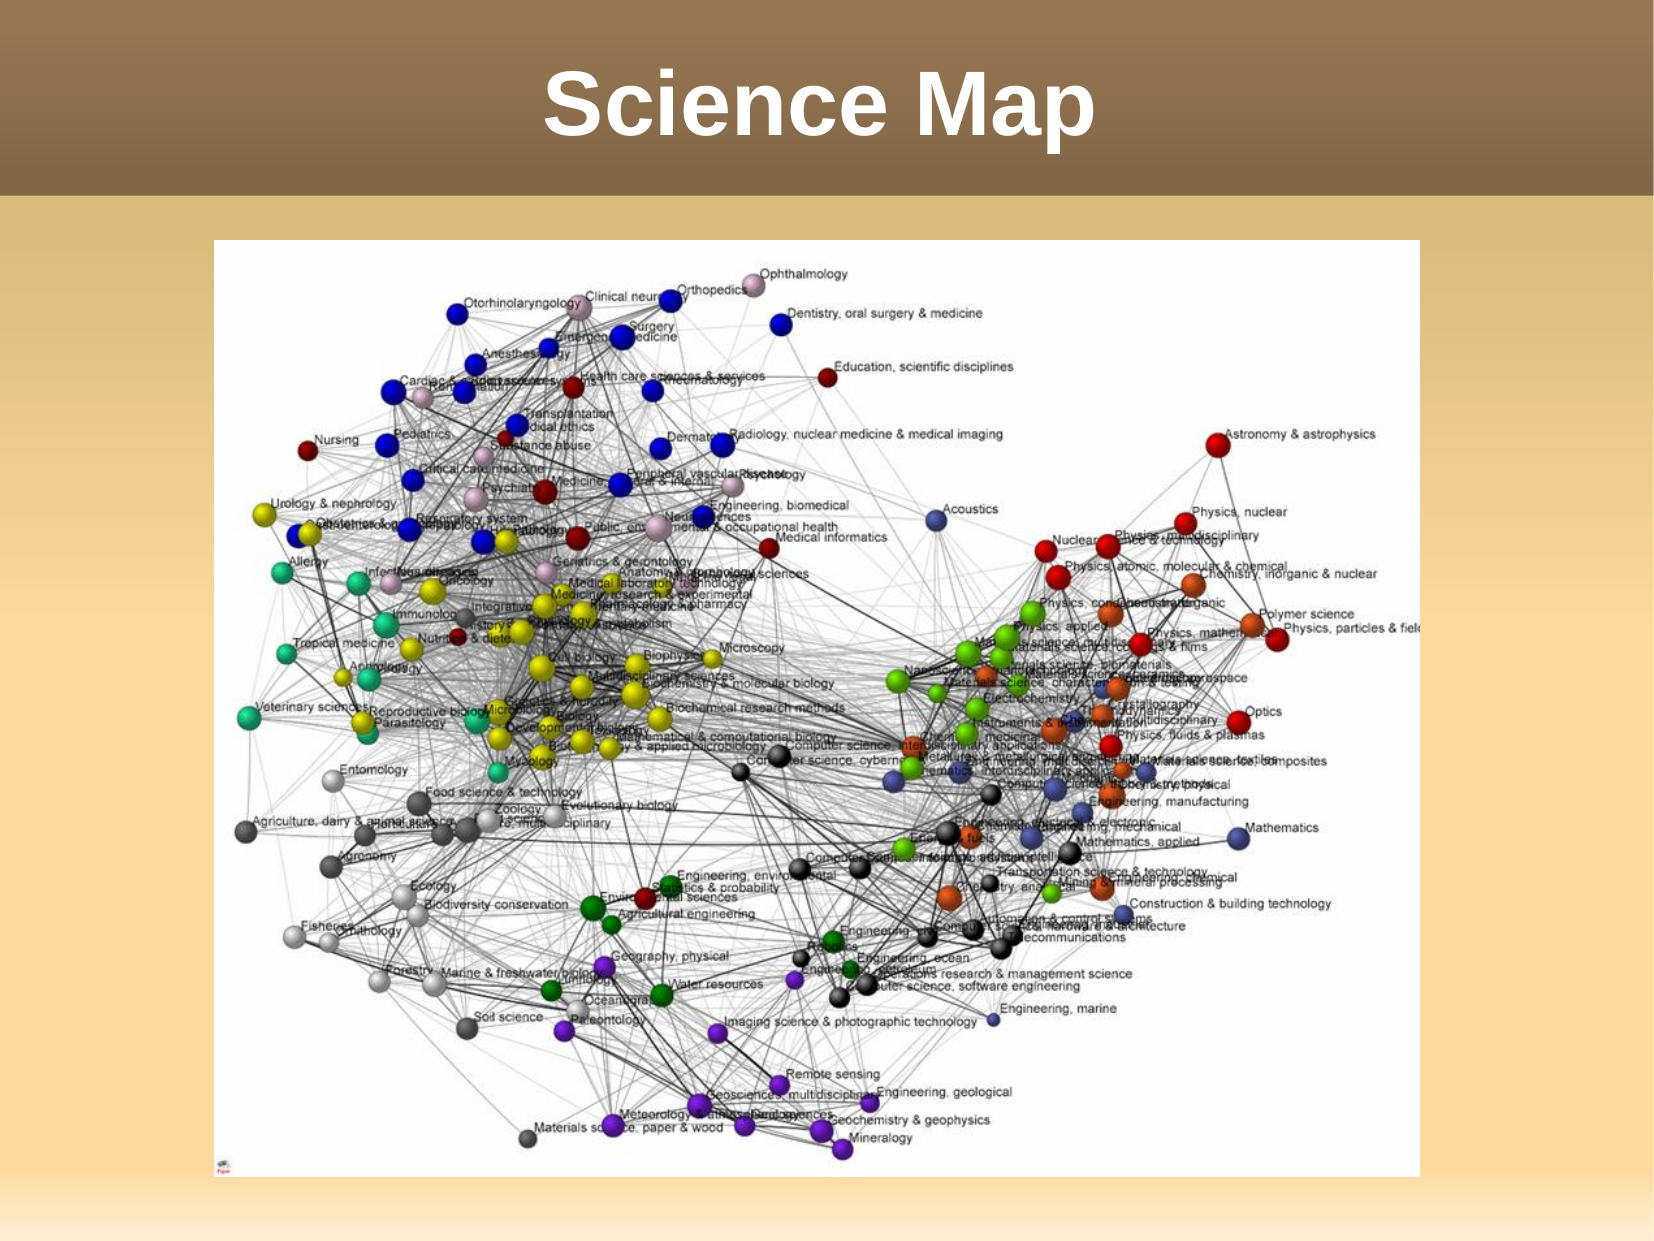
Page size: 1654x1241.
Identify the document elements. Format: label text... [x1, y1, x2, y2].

picture [0, 0, 1654, 1241]
title Science Map [76, 7, 1565, 200]
